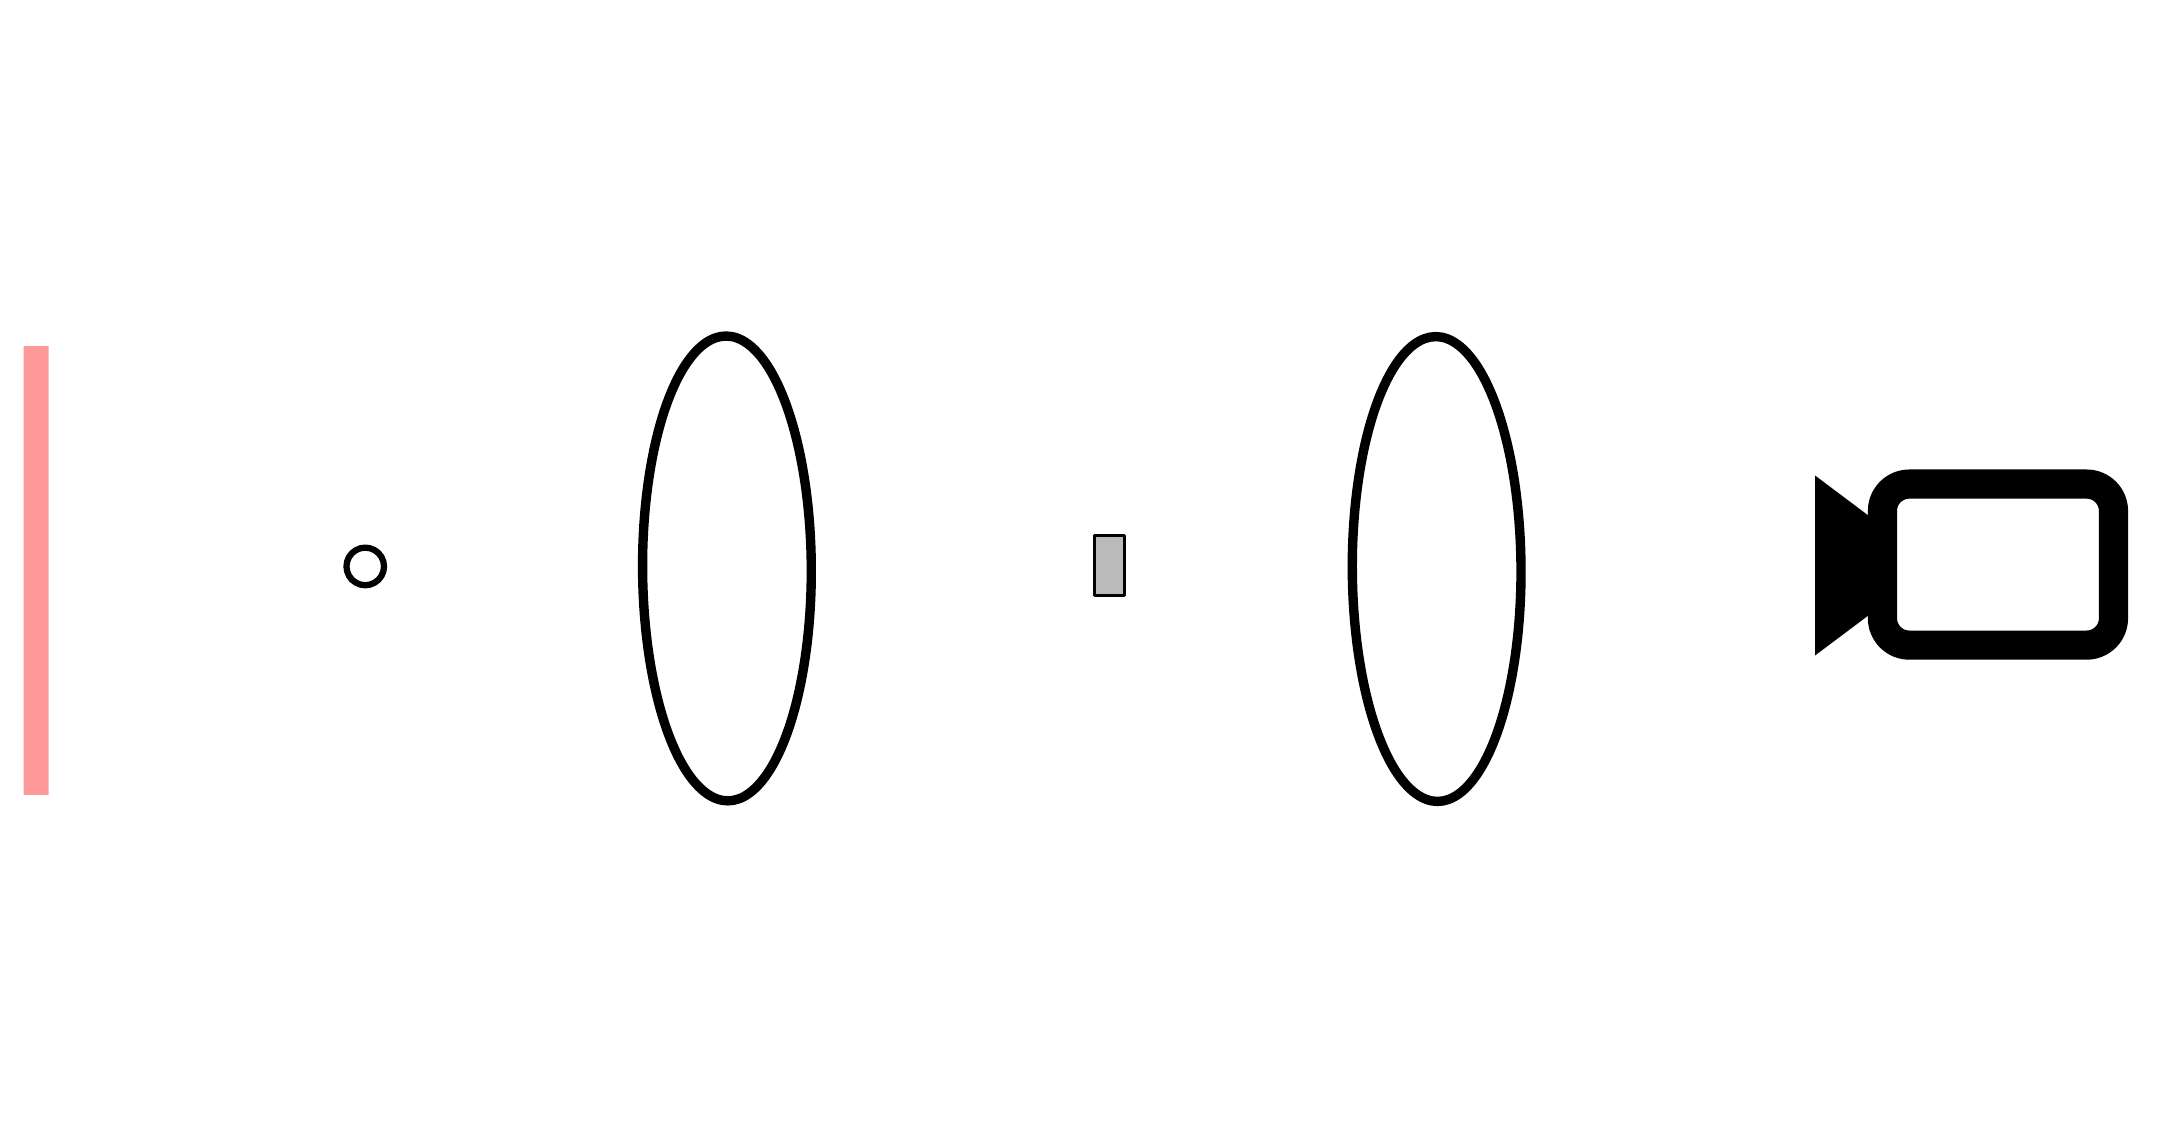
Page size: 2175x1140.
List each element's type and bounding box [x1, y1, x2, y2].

text_box [1882, 484, 2114, 646]
text_box [642, 336, 812, 801]
text_box [1094, 535, 1125, 596]
text_box [1352, 336, 1522, 802]
text_box [1815, 475, 1876, 656]
